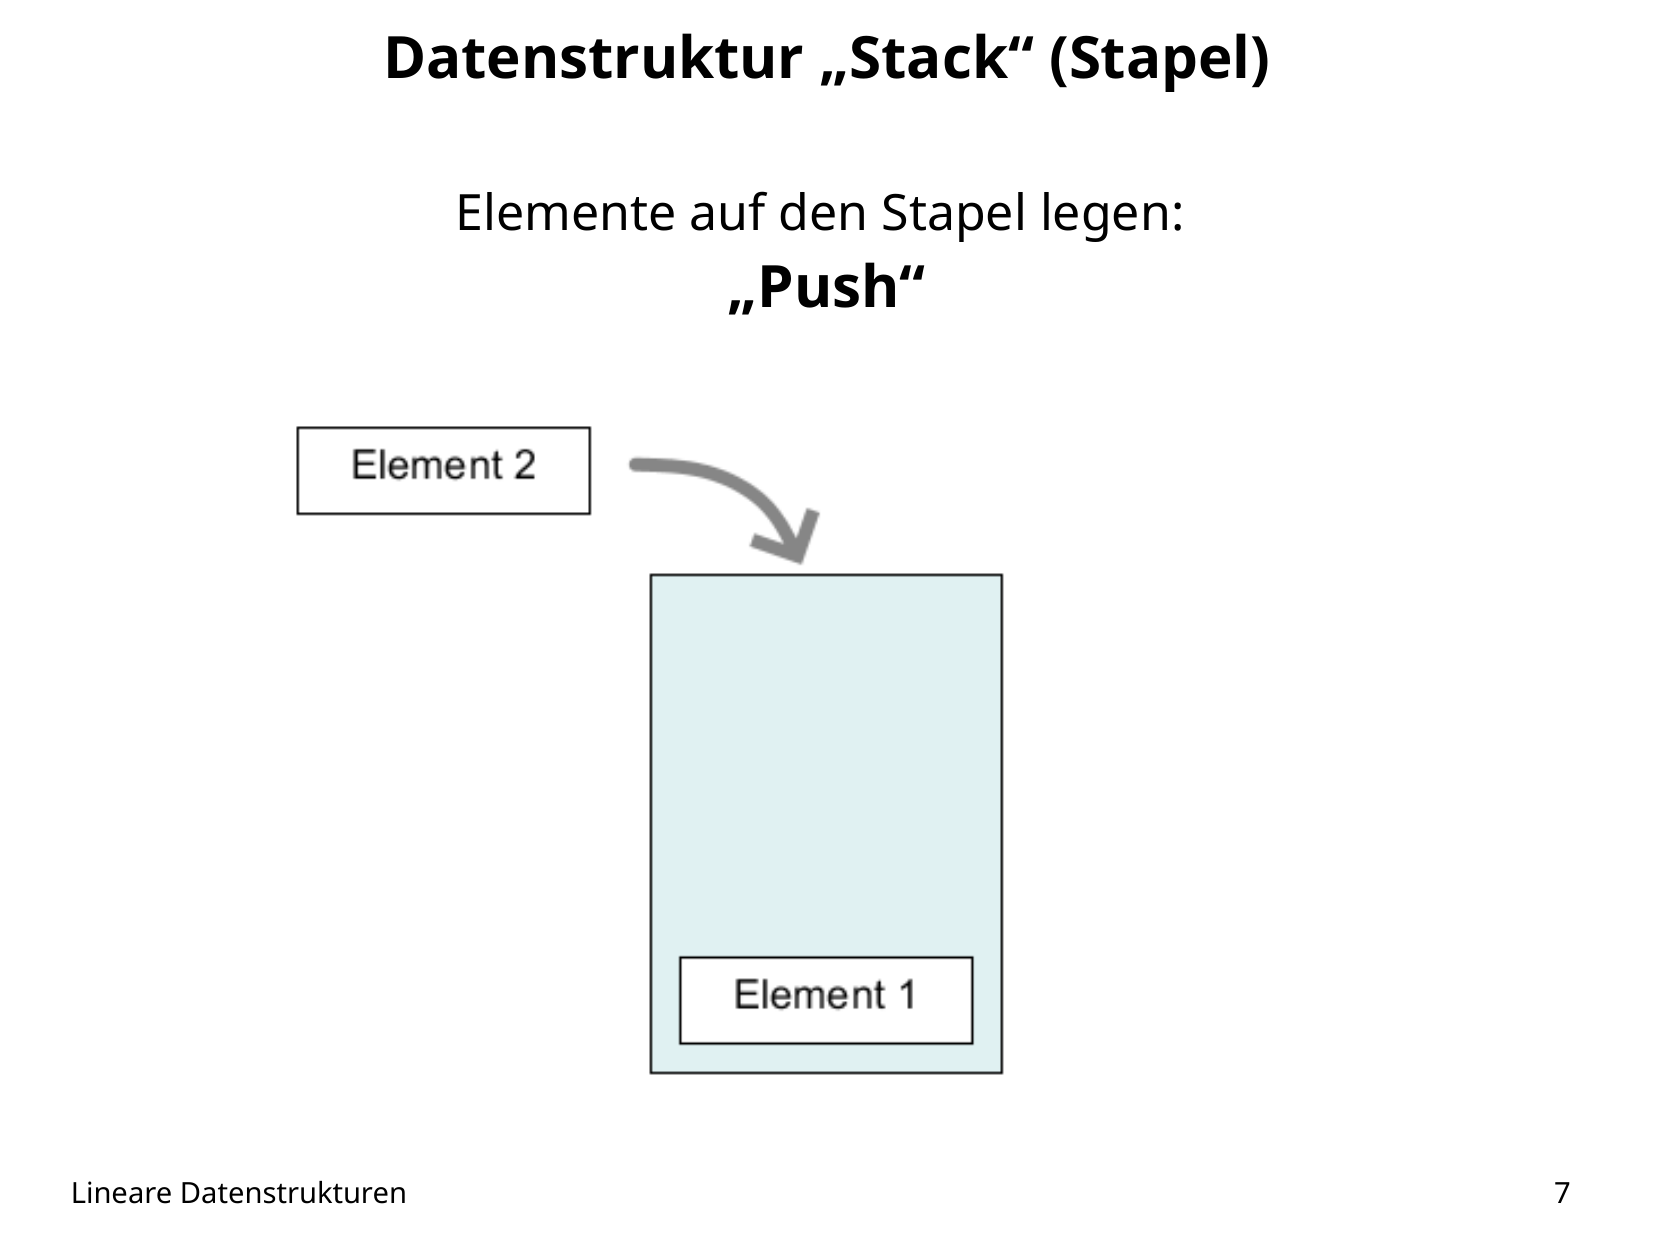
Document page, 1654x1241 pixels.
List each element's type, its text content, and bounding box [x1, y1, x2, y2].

title Datenstruktur „Stack“ (Stapel) [0, 5, 1654, 107]
picture [295, 425, 1359, 1077]
list Elemente auf den Stapel legen: „Push“ [59, 177, 1595, 331]
